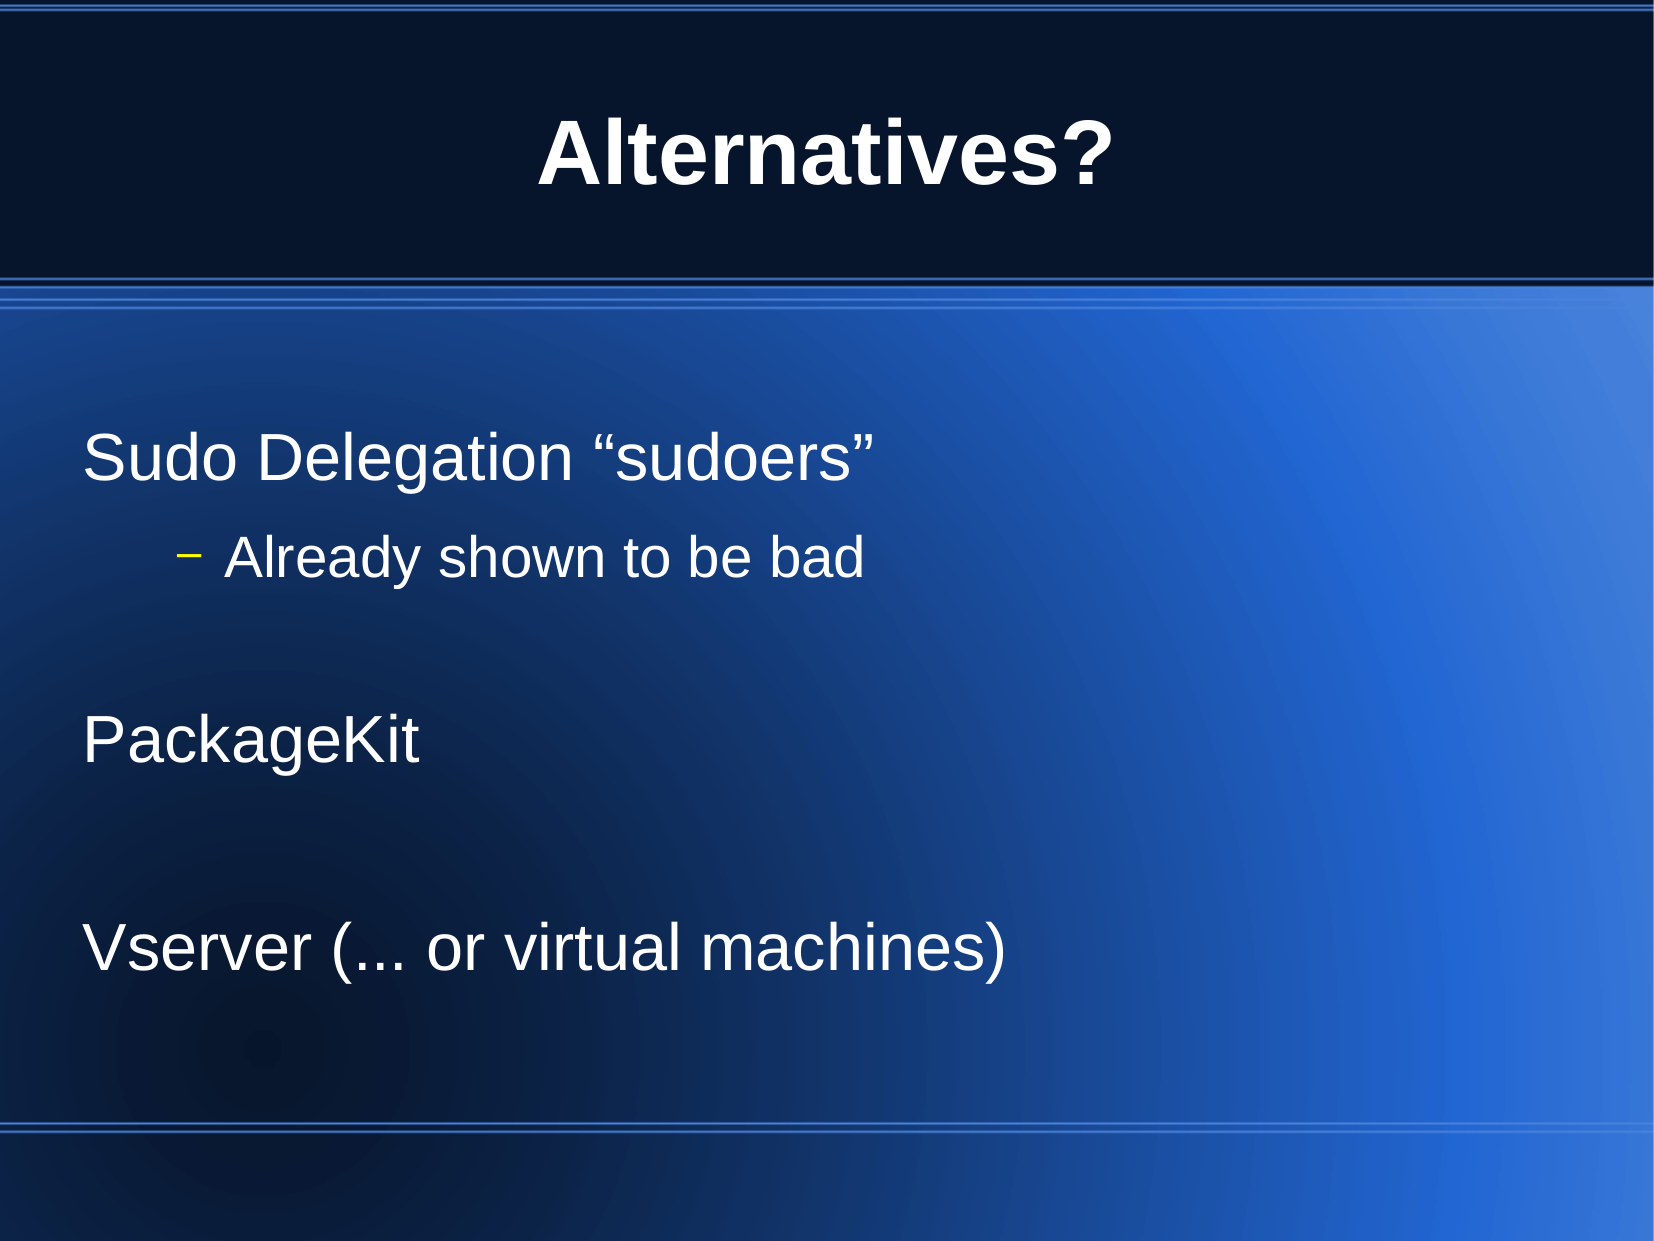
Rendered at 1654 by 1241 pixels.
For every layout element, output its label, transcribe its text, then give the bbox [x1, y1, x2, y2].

picture [0, 0, 1654, 1241]
list Sudo Delegation “sudoers” Already shown to be bad PackageKit Vserver (... or virtual machines) [82, 420, 1571, 1069]
title Alternatives? [82, 56, 1571, 250]
